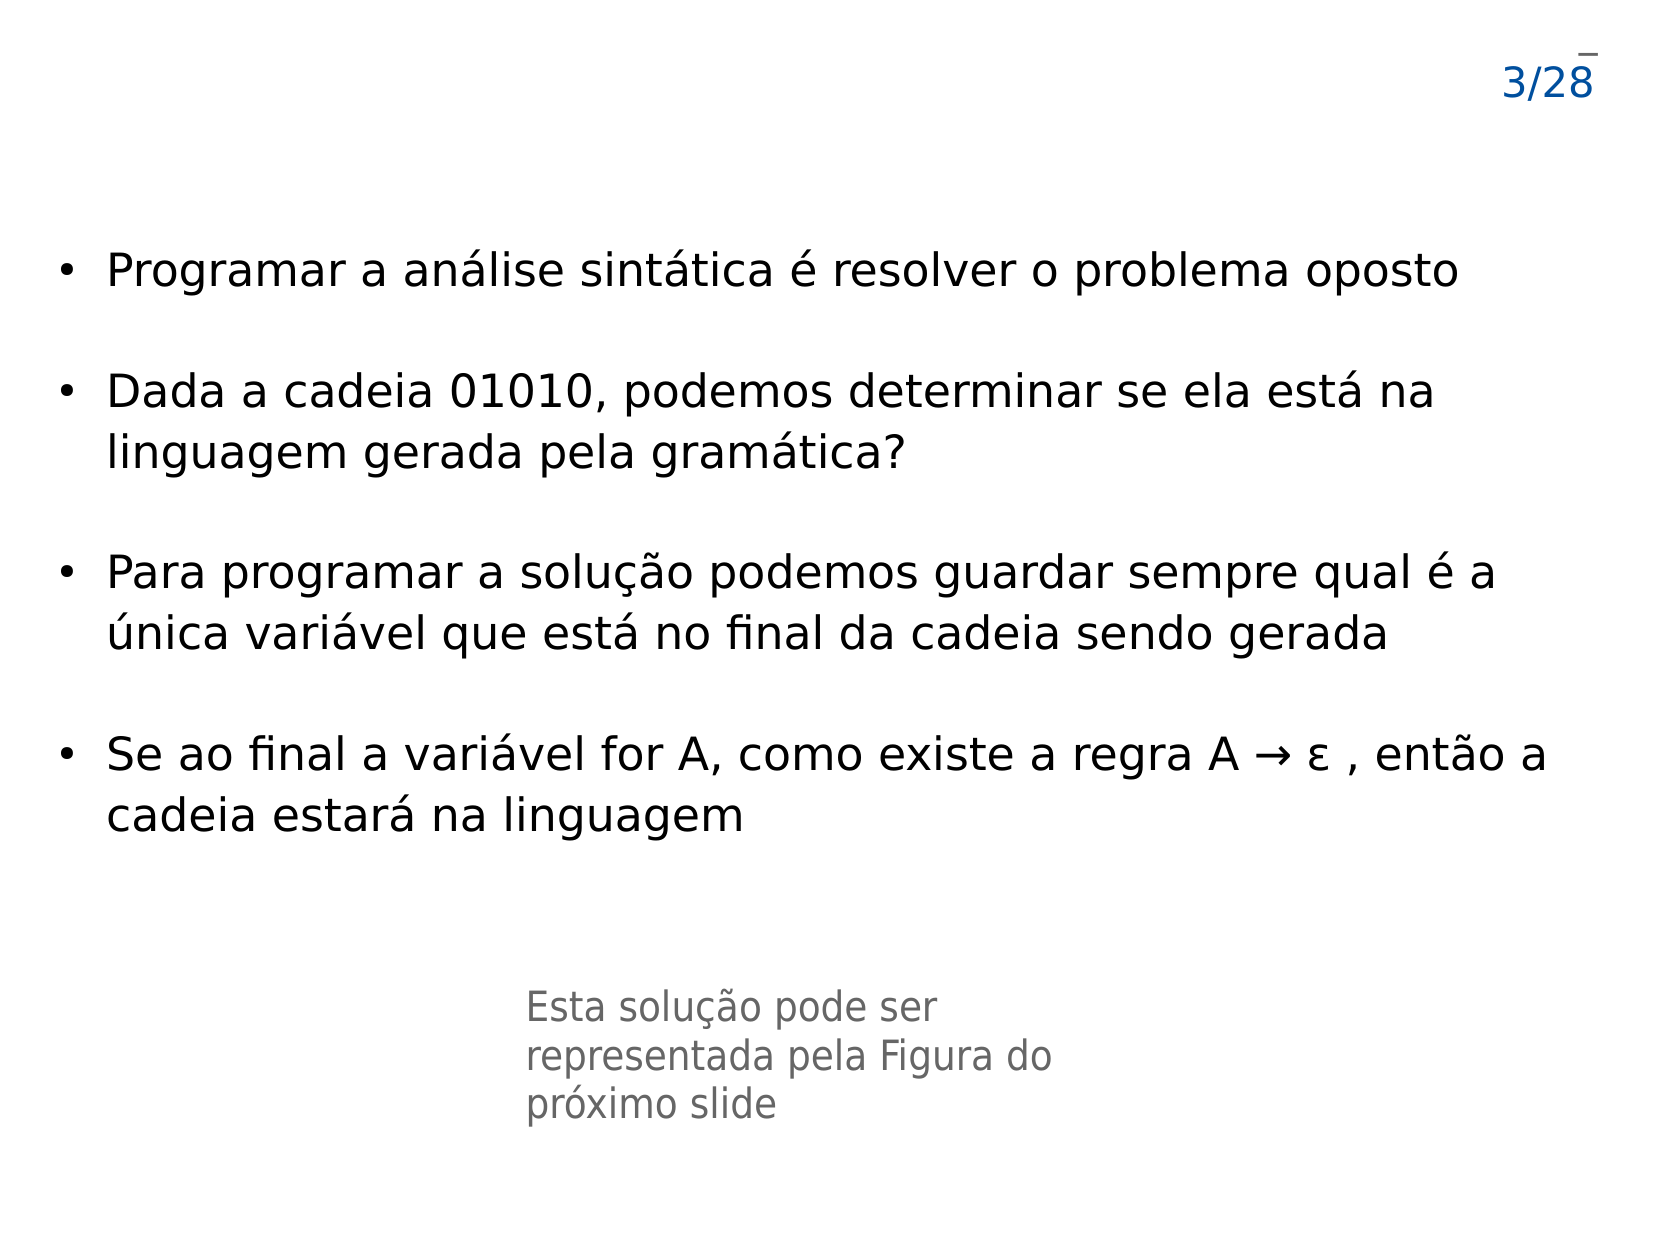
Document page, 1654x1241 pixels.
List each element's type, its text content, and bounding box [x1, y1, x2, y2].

text_box Esta solução pode ser representada pela Figura do próximo slide [510, 975, 1211, 1137]
text_box _ [1375, 0, 1613, 64]
list Programar a análise sintática é resolver o problema oposto Dada a cadeia 01010, podemos determinar se ela está na linguagem gerada pela gramática? Para programar a solução podemos guardar sempre qual é a única variável que está no final da cadeia sendo gerada Se ao final a variável for A, como existe a regra A → ε , então a cadeia estará na linguagem [59, 236, 1595, 1211]
